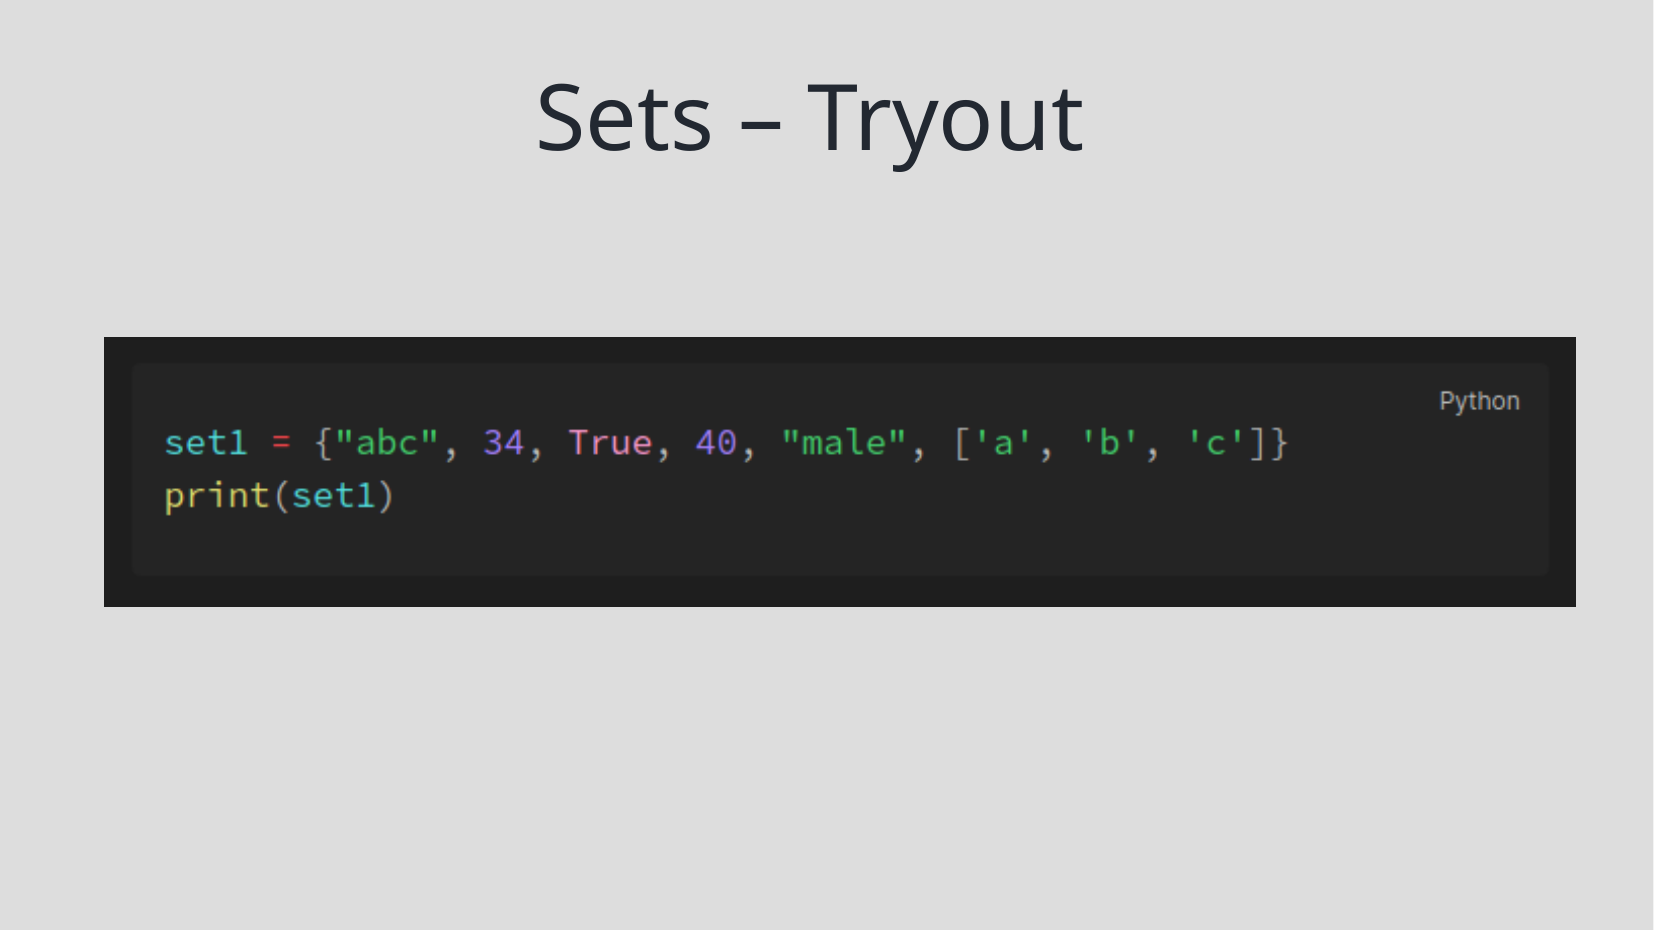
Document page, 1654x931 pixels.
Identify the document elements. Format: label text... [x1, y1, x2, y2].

picture [104, 337, 1576, 607]
title Sets – Tryout [82, 37, 1538, 193]
